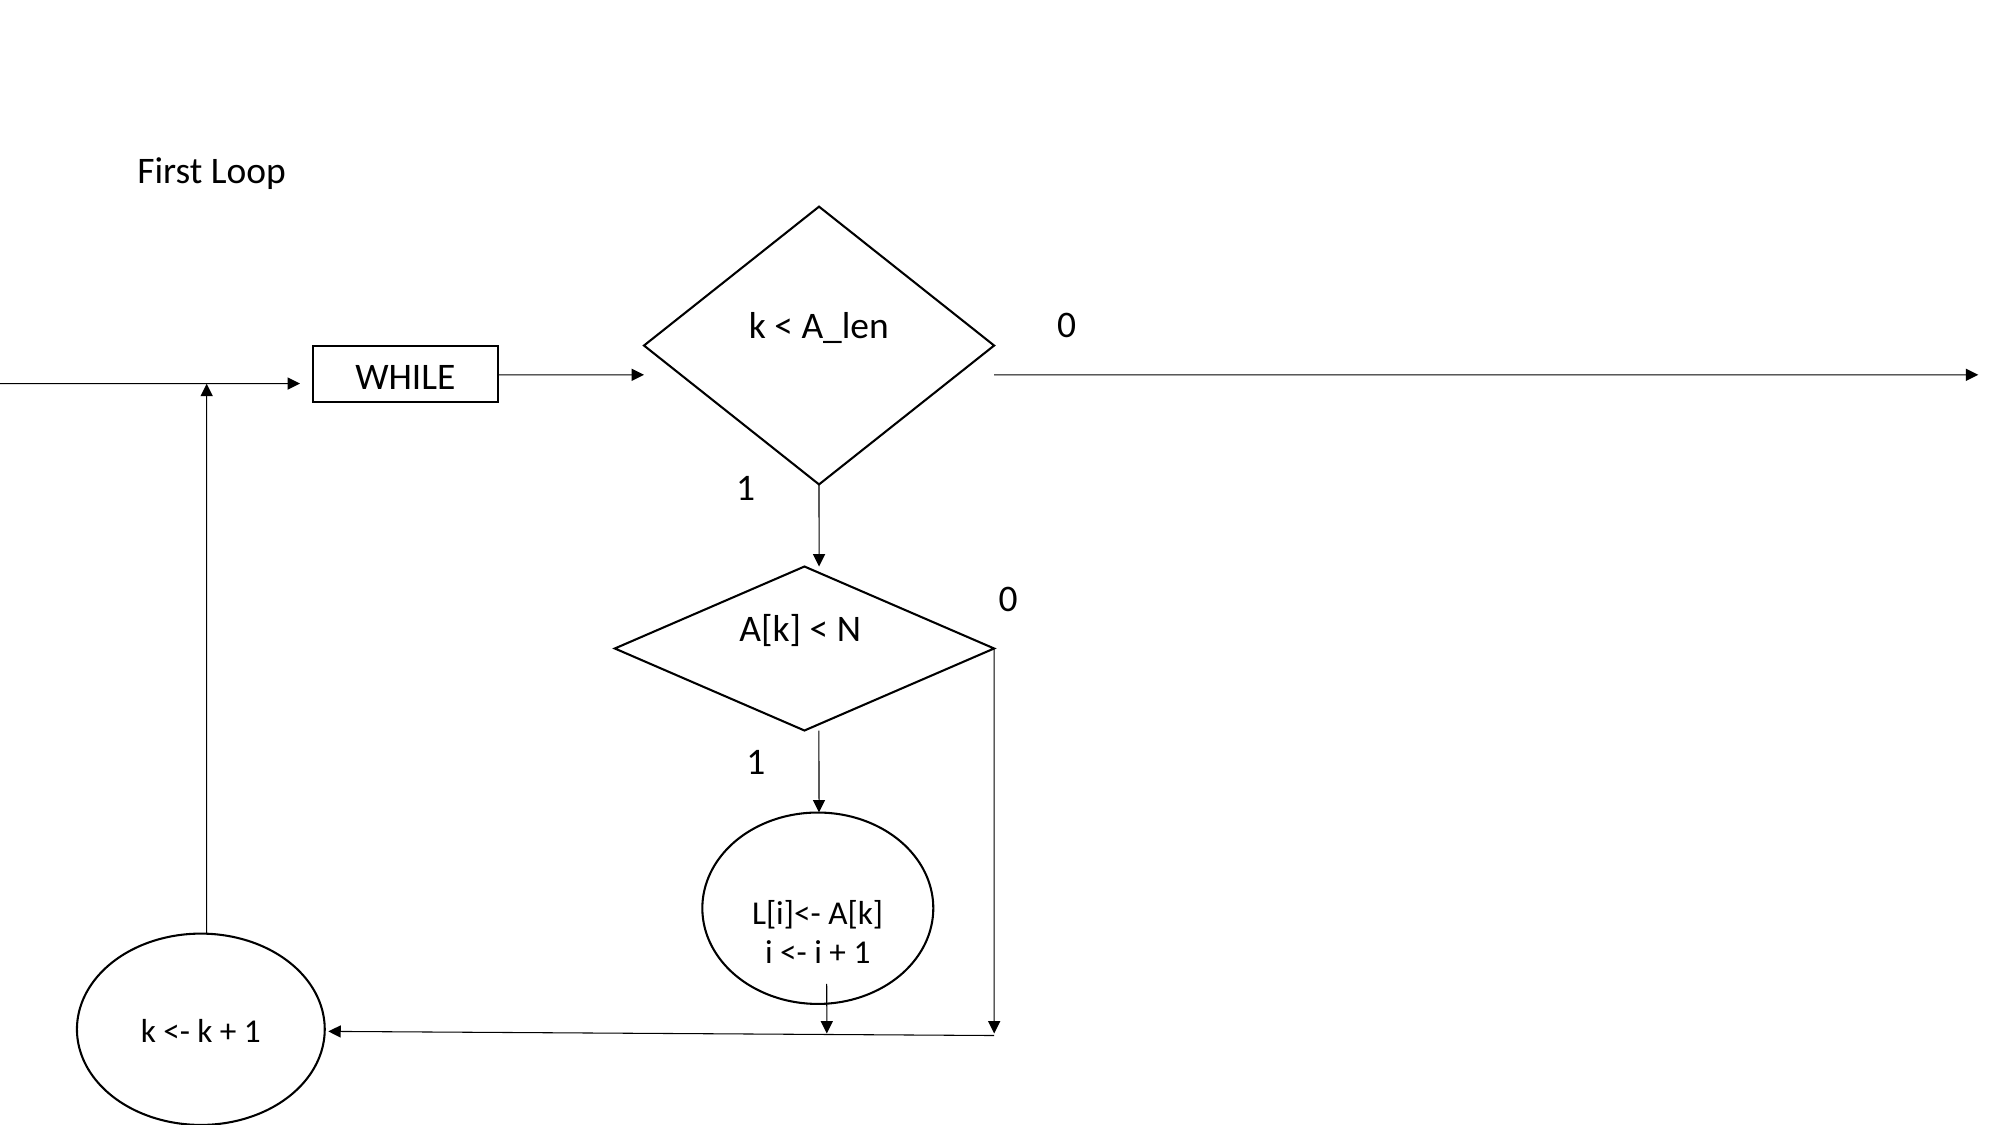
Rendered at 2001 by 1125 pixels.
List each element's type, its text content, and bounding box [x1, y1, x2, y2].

text_box A[k] < N [614, 566, 994, 731]
text_box 1 [721, 455, 758, 516]
text_box 0 [984, 566, 1024, 627]
text_box k <- k + 1 [76, 933, 325, 1125]
text_box L[i]<- A[k] i <- i + 1 [702, 812, 934, 1004]
text_box k < A_len [643, 206, 995, 484]
text_box WHILE [312, 346, 499, 403]
text_box 1 [731, 729, 769, 790]
text_box 0 [1042, 293, 1082, 353]
title First Loop [137, 59, 1863, 278]
